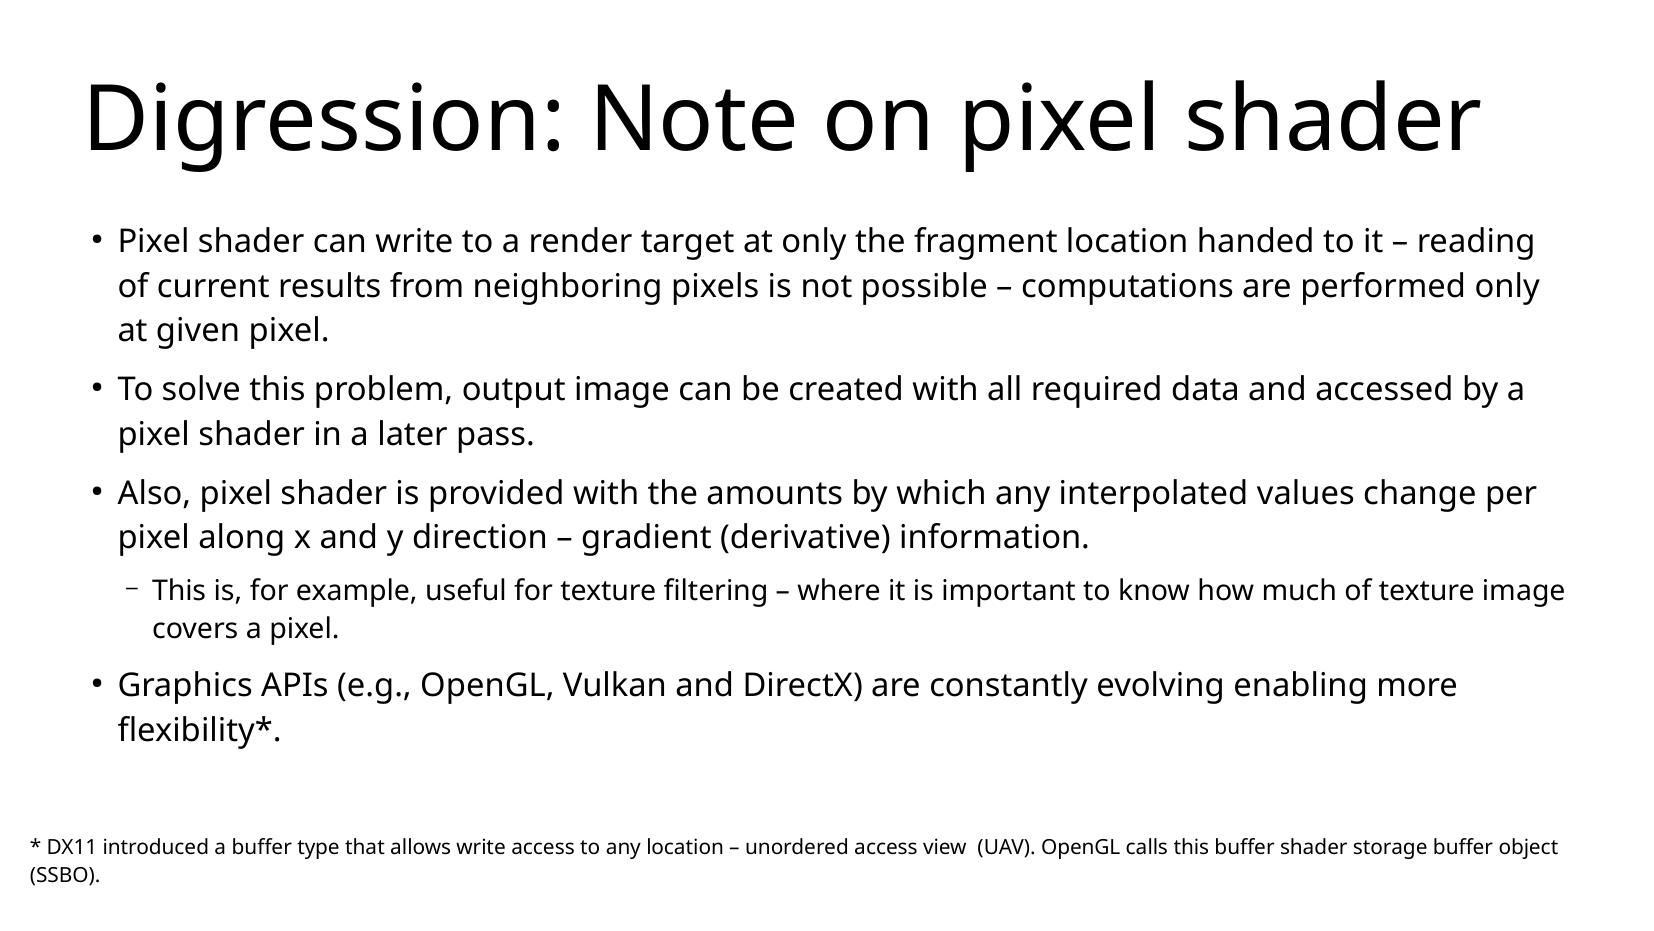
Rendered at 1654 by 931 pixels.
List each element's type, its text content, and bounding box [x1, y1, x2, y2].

title Digression: Note on pixel shader [82, 37, 1571, 193]
list Pixel shader can write to a render target at only the fragment location handed to it – reading of current results from neighboring pixels is not possible – computations are performed only at given pixel. To solve this problem, output image can be created with all required data and accessed by a pixel shader in a later pass. Also, pixel shader is provided with the amounts by which any interpolated values change per pixel along x and y direction – gradient (derivative) information. This is, for example, useful for texture filtering – where it is important to know how much of texture image covers a pixel. Graphics APIs (e.g., OpenGL, Vulkan and DirectX) are constantly evolving enabling more flexibility*. [82, 217, 1571, 758]
text_box * DX11 introduced a buffer type that allows write access to any location – unordered access view (UAV). OpenGL calls this buffer shader storage buffer object (SSBO). [15, 825, 1636, 866]
